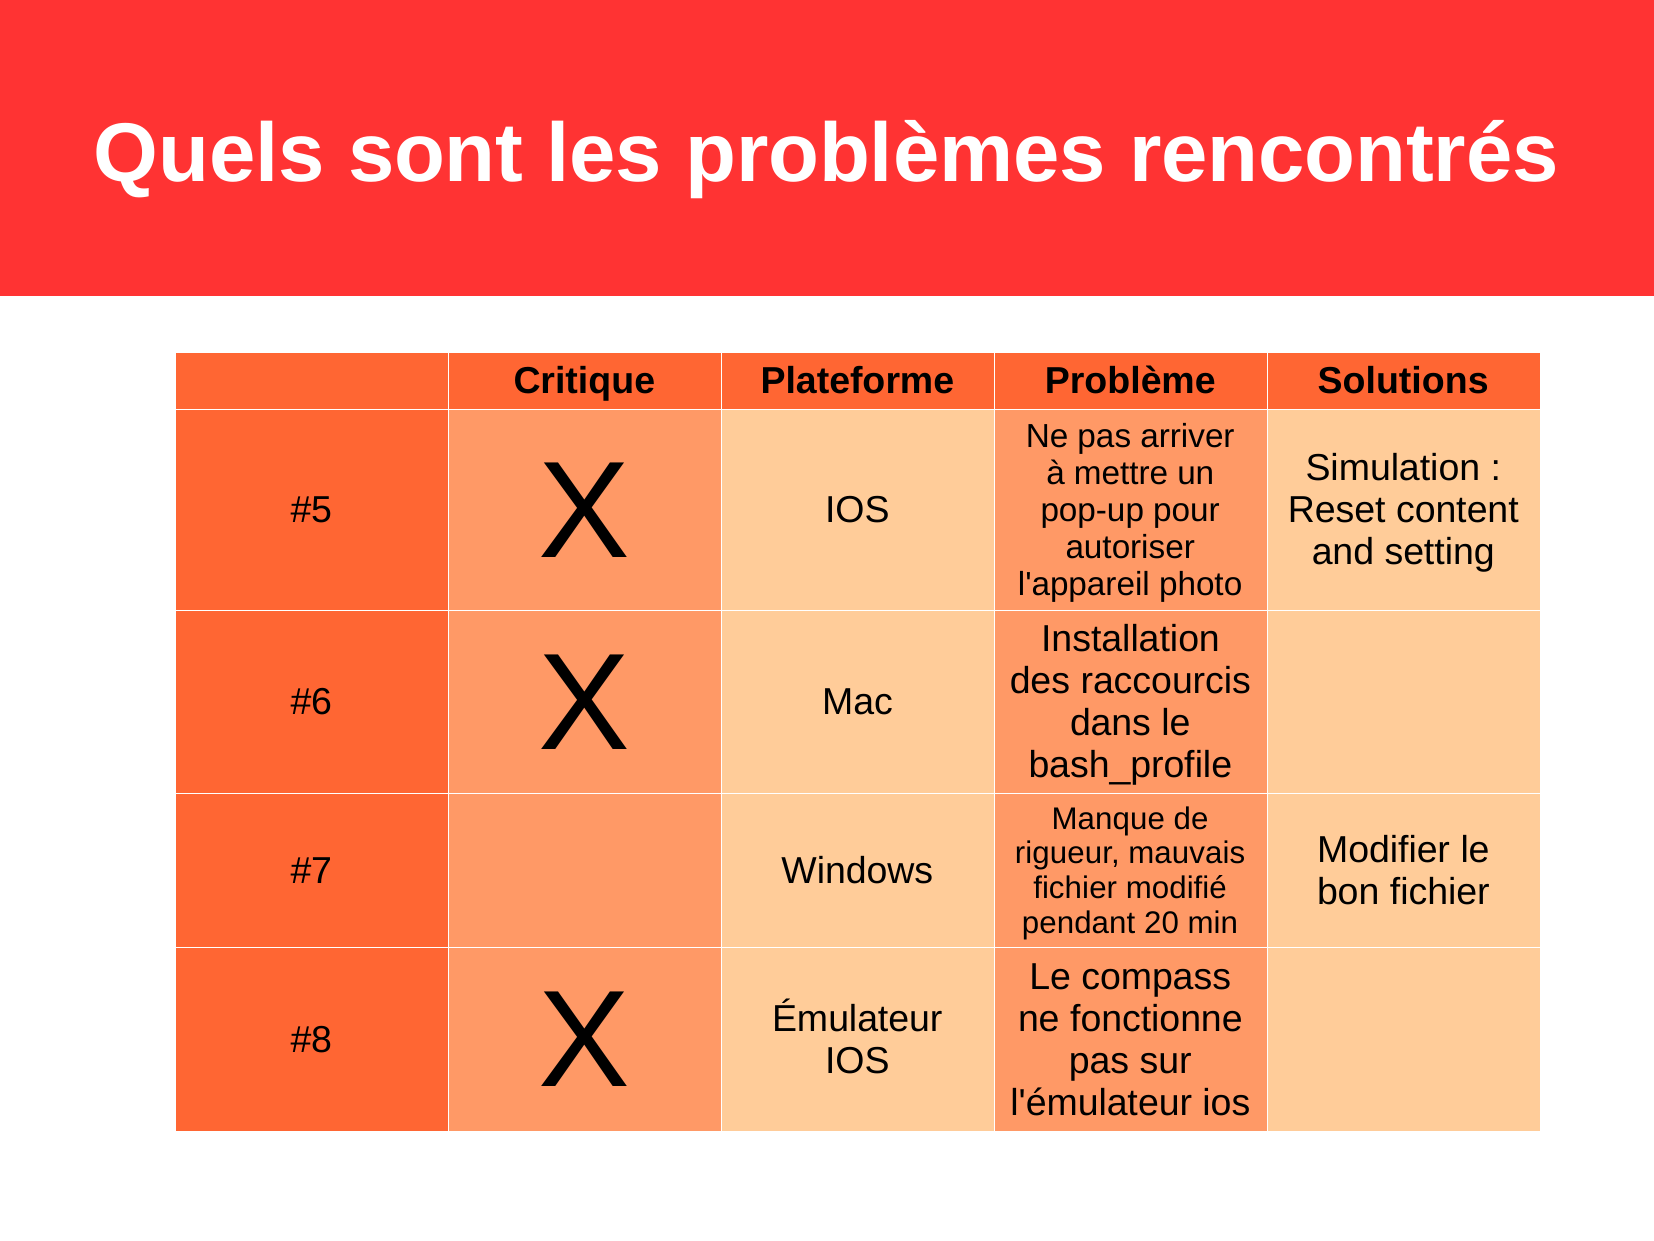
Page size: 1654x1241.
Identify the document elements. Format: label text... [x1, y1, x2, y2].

table_cell Windows [722, 794, 994, 947]
table_cell X [449, 410, 721, 610]
table_cell #8 [176, 948, 448, 1131]
table_cell [449, 794, 721, 947]
table_cell Le compass ne fonctionne pas sur l'émulateur ios [995, 948, 1267, 1131]
table_cell [1268, 948, 1540, 1131]
table_cell #6 [176, 611, 448, 793]
table_cell Modifier le bon fichier [1268, 794, 1540, 947]
table_header [176, 353, 448, 409]
title Quels sont les problèmes rencontrés [82, 49, 1571, 257]
table_header Solutions [1268, 353, 1540, 409]
table_cell X [449, 611, 721, 793]
table_cell Mac [722, 611, 994, 793]
table_cell Ne pas arriver à mettre un pop-up pour autoriser l'appareil photo [995, 410, 1267, 610]
table_header Problème [995, 353, 1267, 409]
table_header Critique [449, 353, 721, 409]
table_cell Simulation : Reset content and setting [1268, 410, 1540, 610]
table_cell Émulateur IOS [722, 948, 994, 1131]
table_cell X [449, 948, 721, 1131]
table_cell IOS [722, 410, 994, 610]
table_header Plateforme [722, 353, 994, 409]
table_cell Manque de rigueur, mauvais fichier modifié pendant 20 min [995, 794, 1267, 947]
table_cell #7 [176, 794, 448, 947]
table_cell [1268, 611, 1540, 793]
text_box [0, 0, 1654, 296]
table_cell Installation des raccourcis dans le bash_profile [995, 611, 1267, 793]
table_cell #5 [176, 410, 448, 610]
